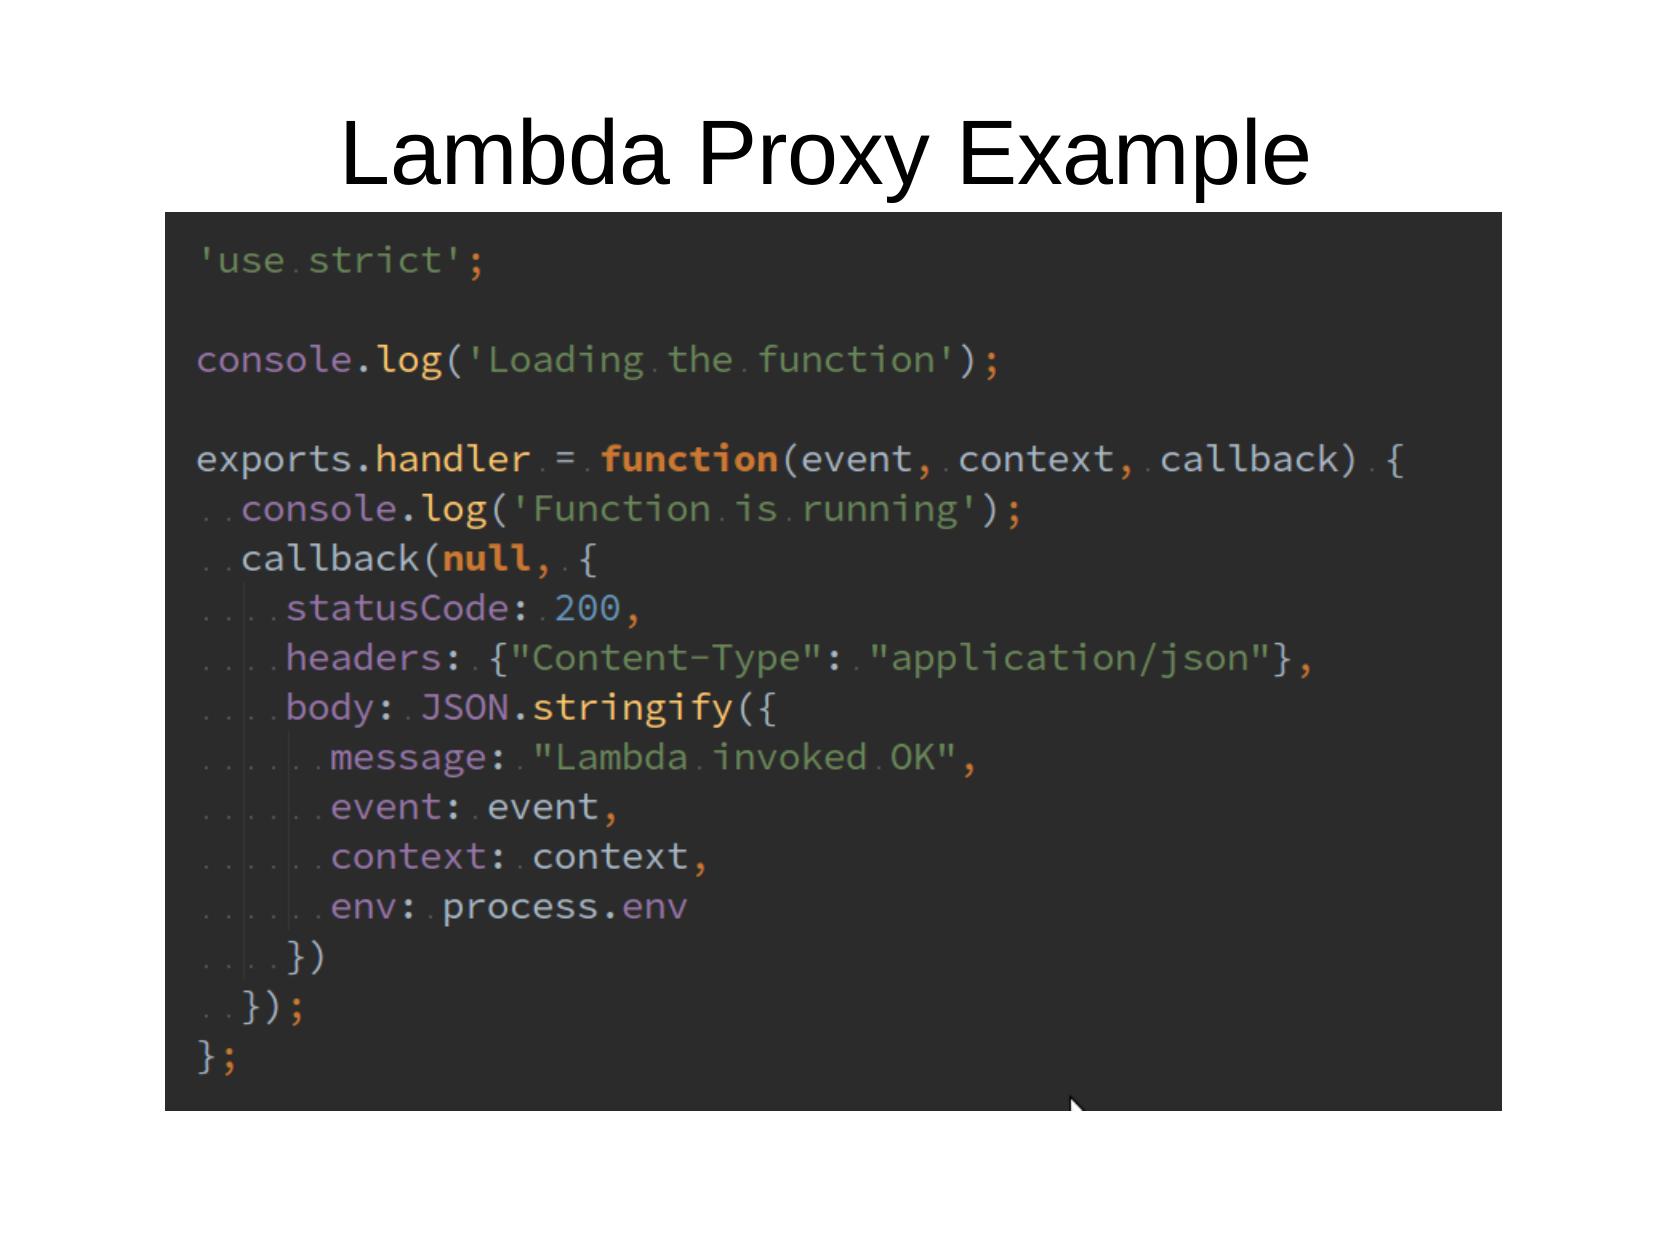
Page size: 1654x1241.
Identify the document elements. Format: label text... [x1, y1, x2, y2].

title Lambda Proxy Example [82, 49, 1571, 257]
picture [165, 212, 1502, 1111]
